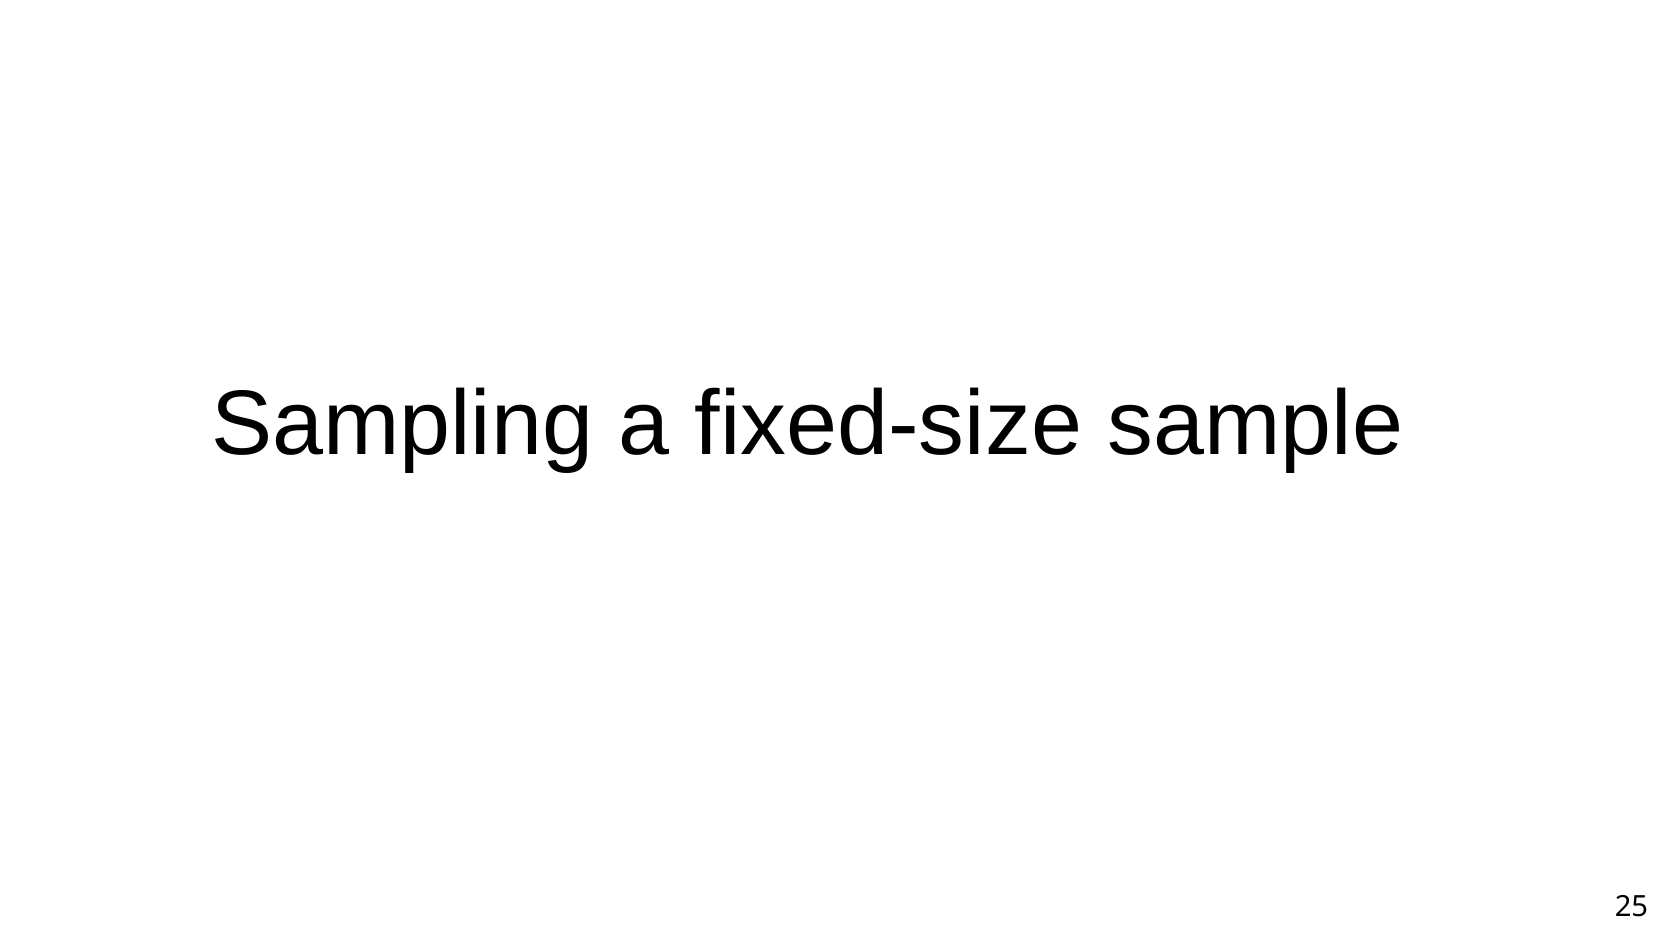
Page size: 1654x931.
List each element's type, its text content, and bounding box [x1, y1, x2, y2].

title Sampling a fixed-size sample [64, 345, 1553, 501]
